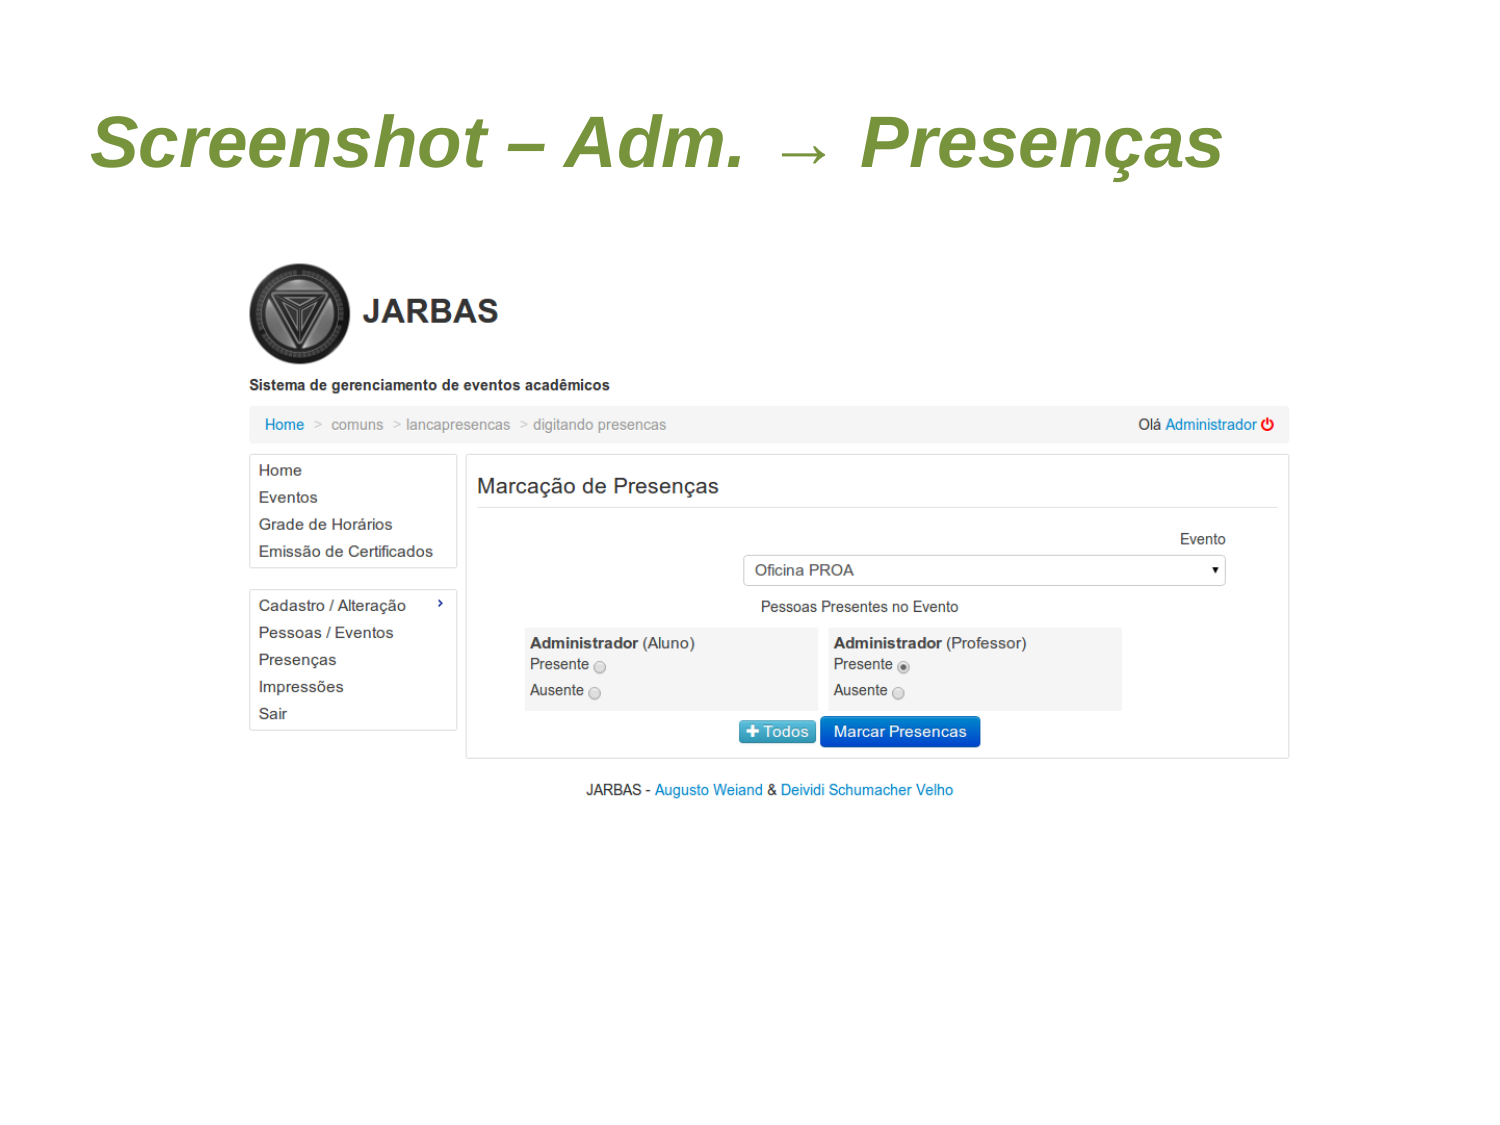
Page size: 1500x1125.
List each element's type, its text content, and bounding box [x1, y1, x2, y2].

picture [59, 253, 1464, 917]
title Screenshot – Adm. → Presenças [75, 45, 1425, 233]
